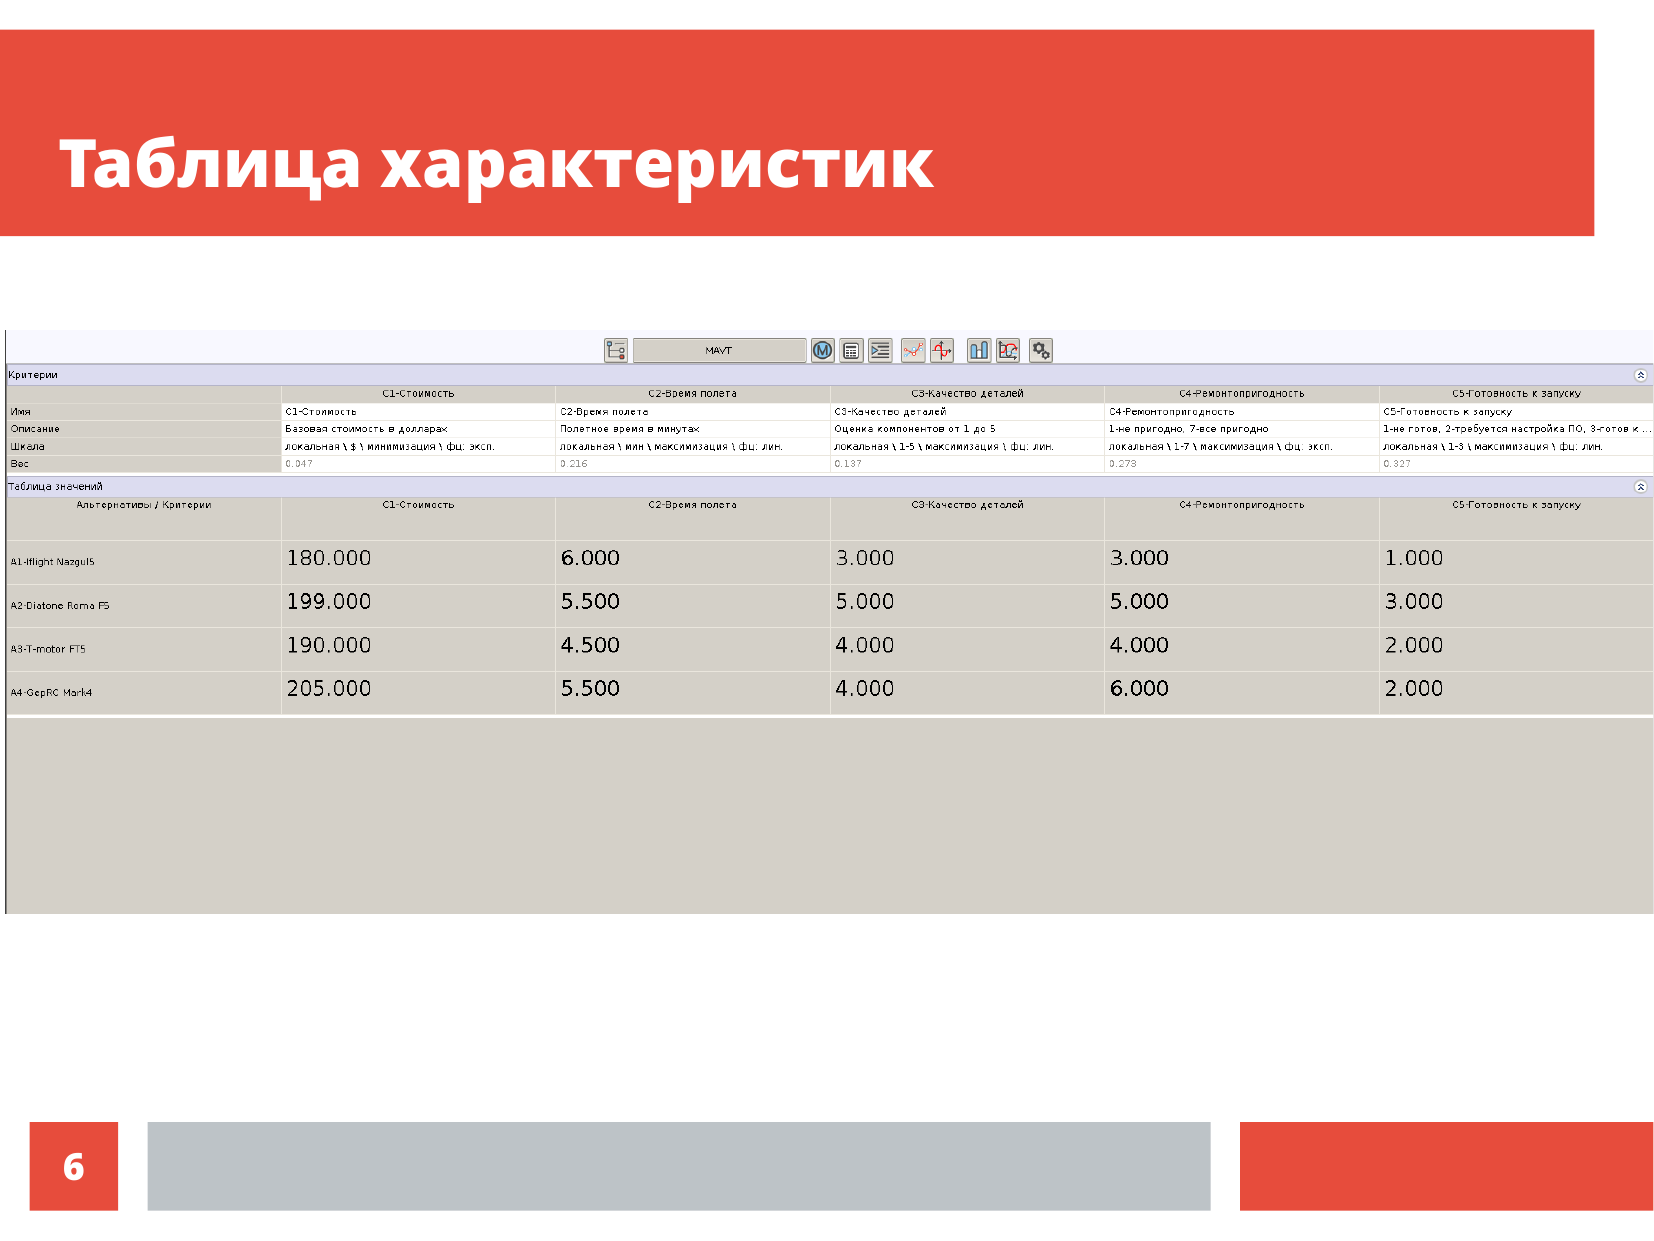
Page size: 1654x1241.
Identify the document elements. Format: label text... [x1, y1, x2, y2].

picture [5, 330, 1654, 914]
title Таблица характеристик [59, 59, 1595, 207]
